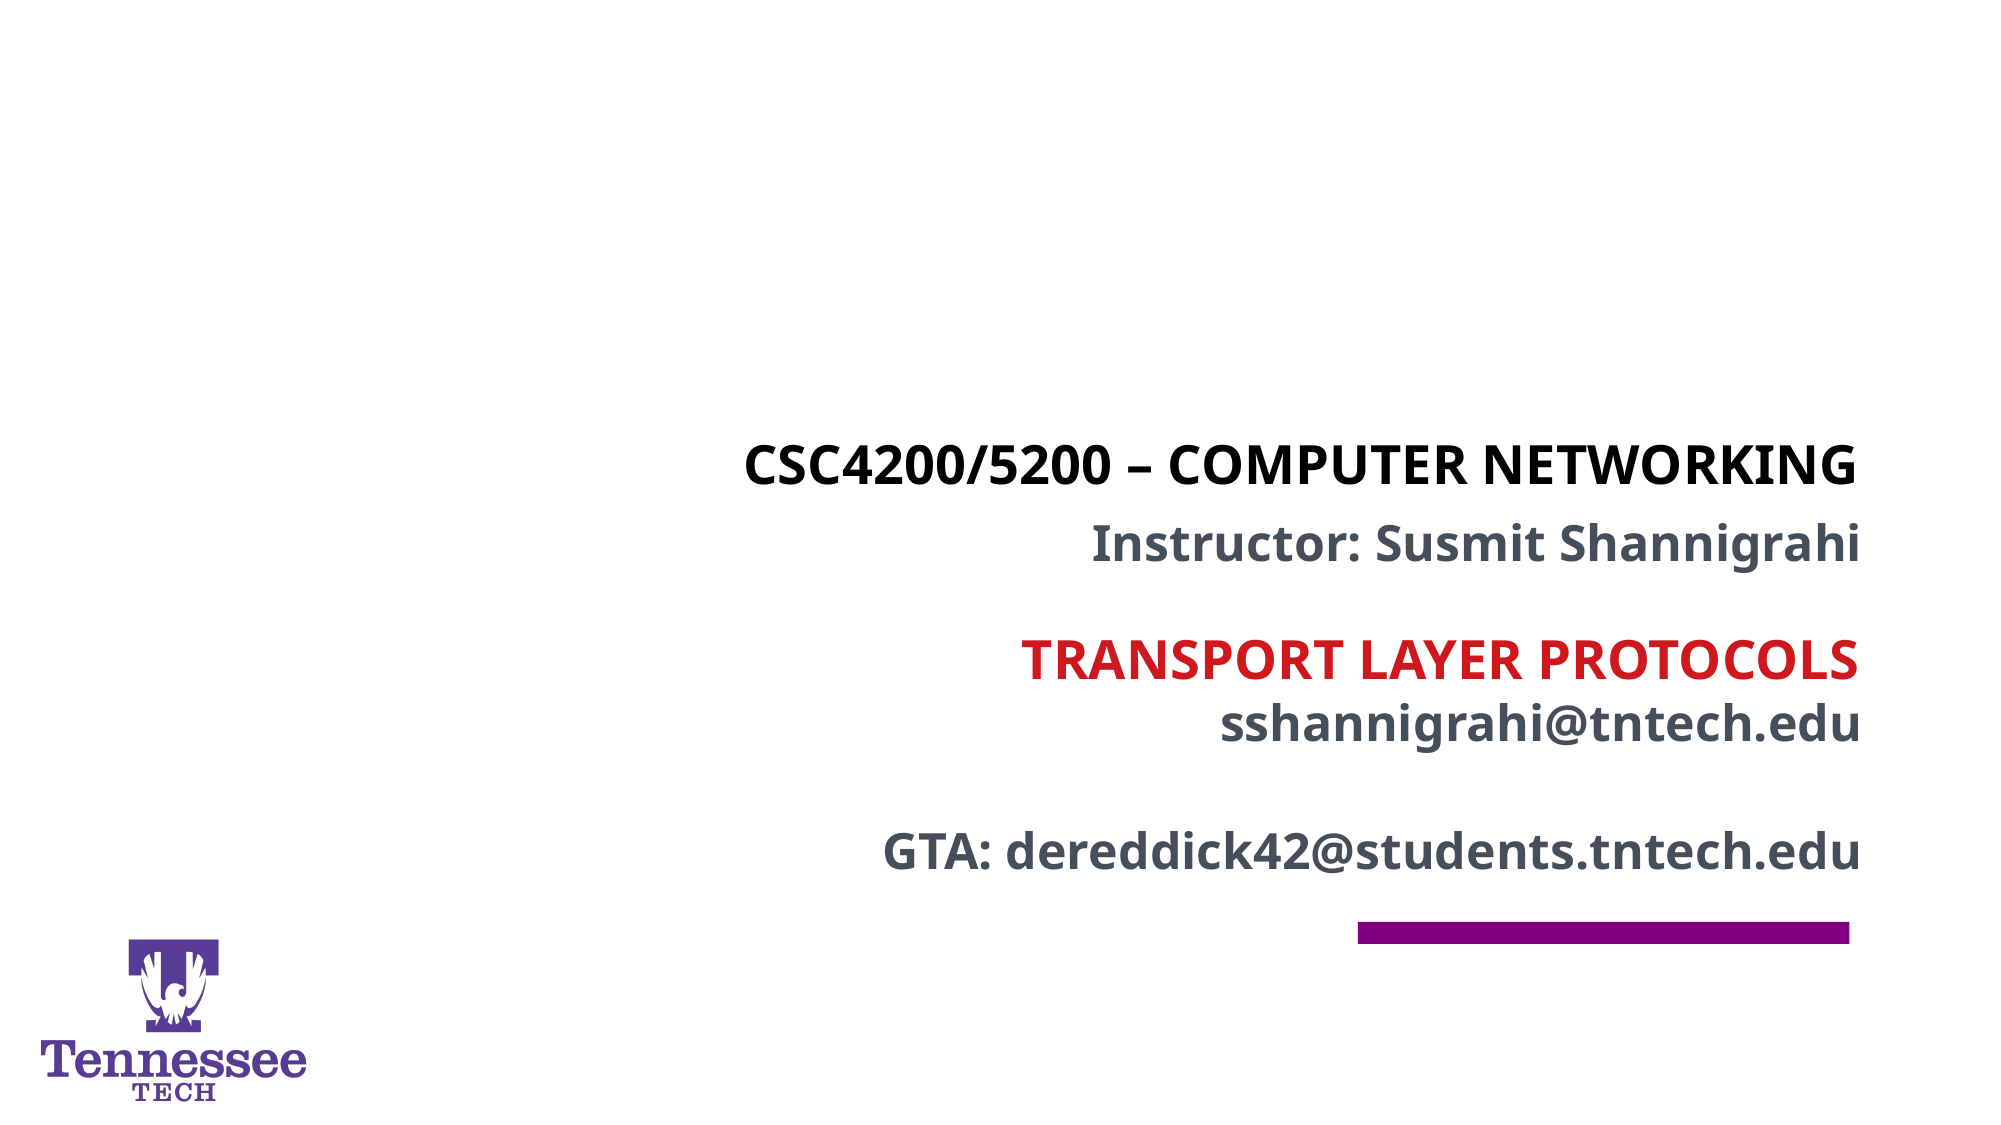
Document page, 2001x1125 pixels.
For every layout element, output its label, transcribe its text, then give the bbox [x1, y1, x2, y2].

text_box Instructor: Susmit Shannigrahi sshannigrahi@tntech.edu GTA: dereddick42@students.tntech.edu [462, 886, 1877, 1075]
text_box CSC4200/5200 – Computer Networking Transport layer protocols [30, 404, 1875, 706]
picture [16, 914, 331, 1122]
